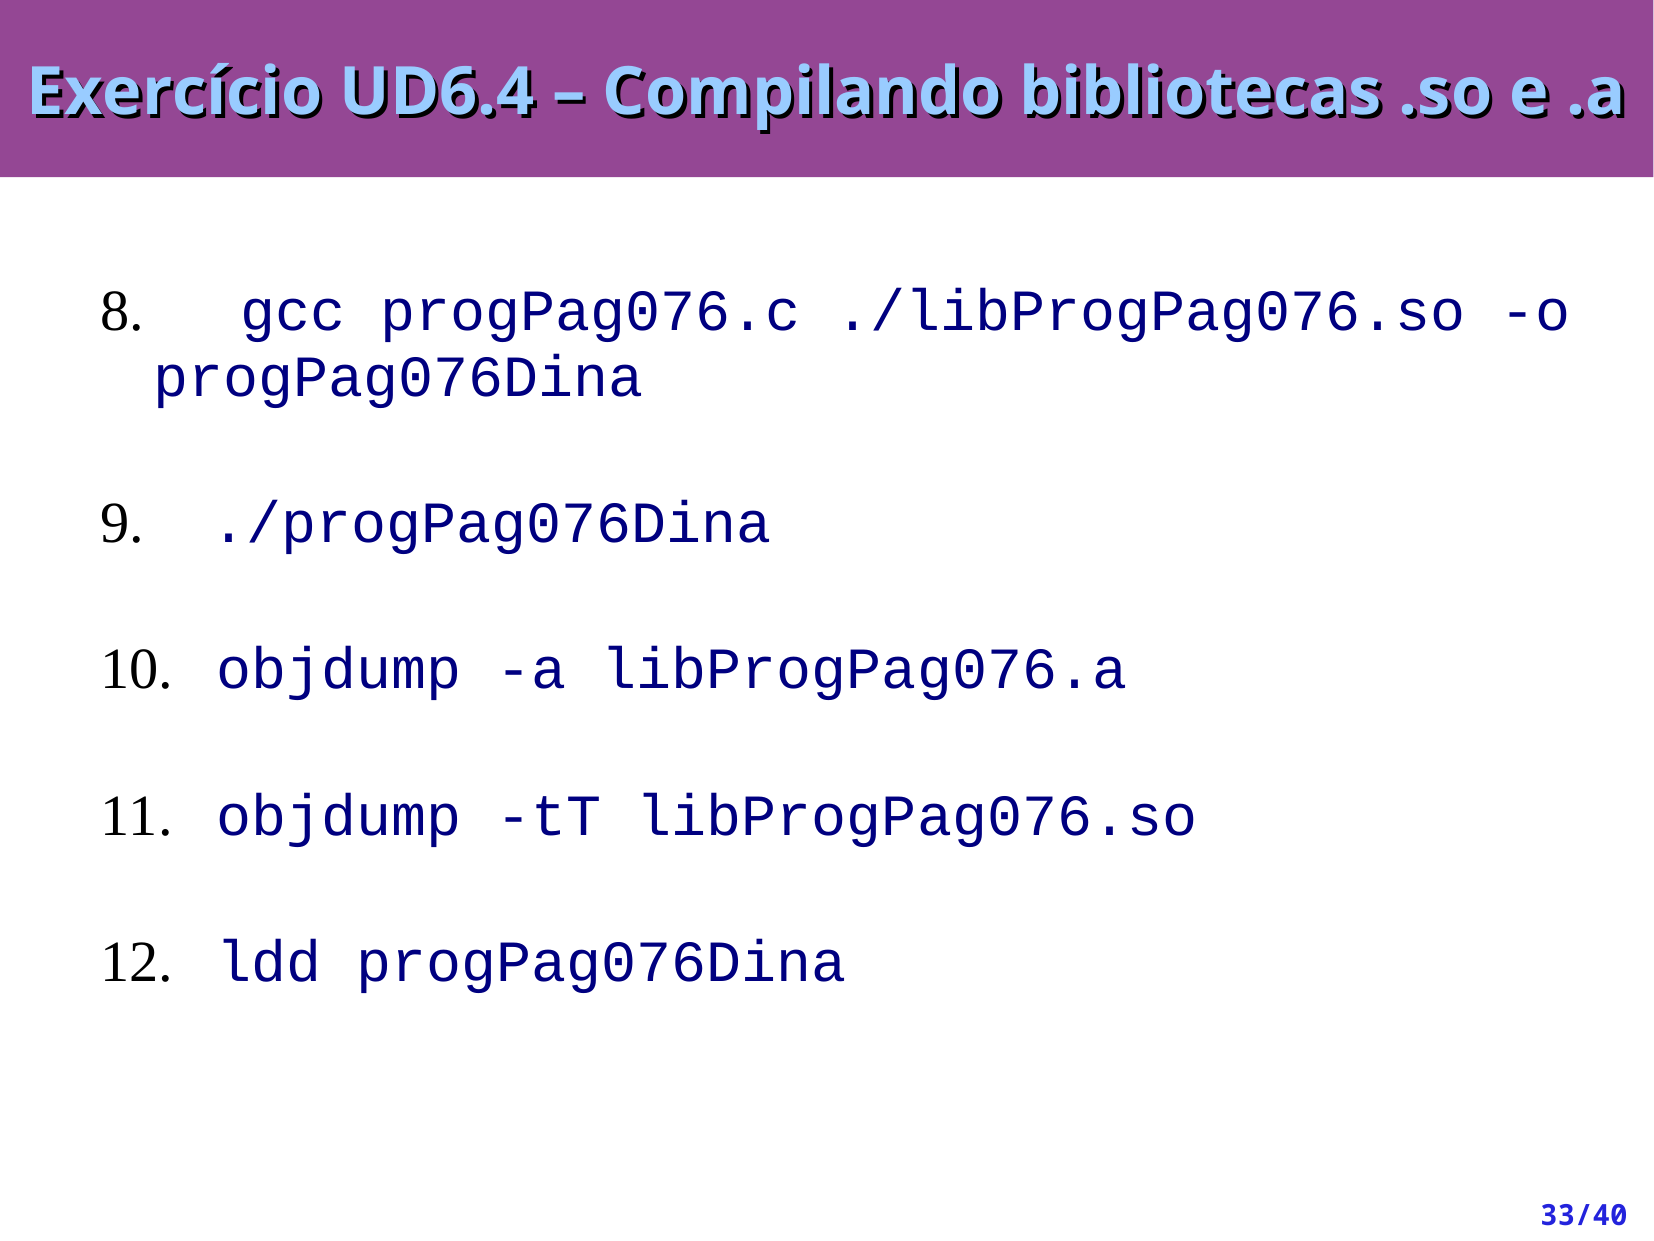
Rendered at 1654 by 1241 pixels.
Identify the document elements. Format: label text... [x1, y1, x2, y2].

list gcc progPag076.c ./libProgPag076.so -o progPag076Dina ./progPag076Dina objdump -a libProgPag076.a objdump -tT libProgPag076.so ldd progPag076Dina [82, 278, 1571, 1097]
title Exercício UD6.4 – Compilando bibliotecas .so e .a [0, 0, 1654, 178]
